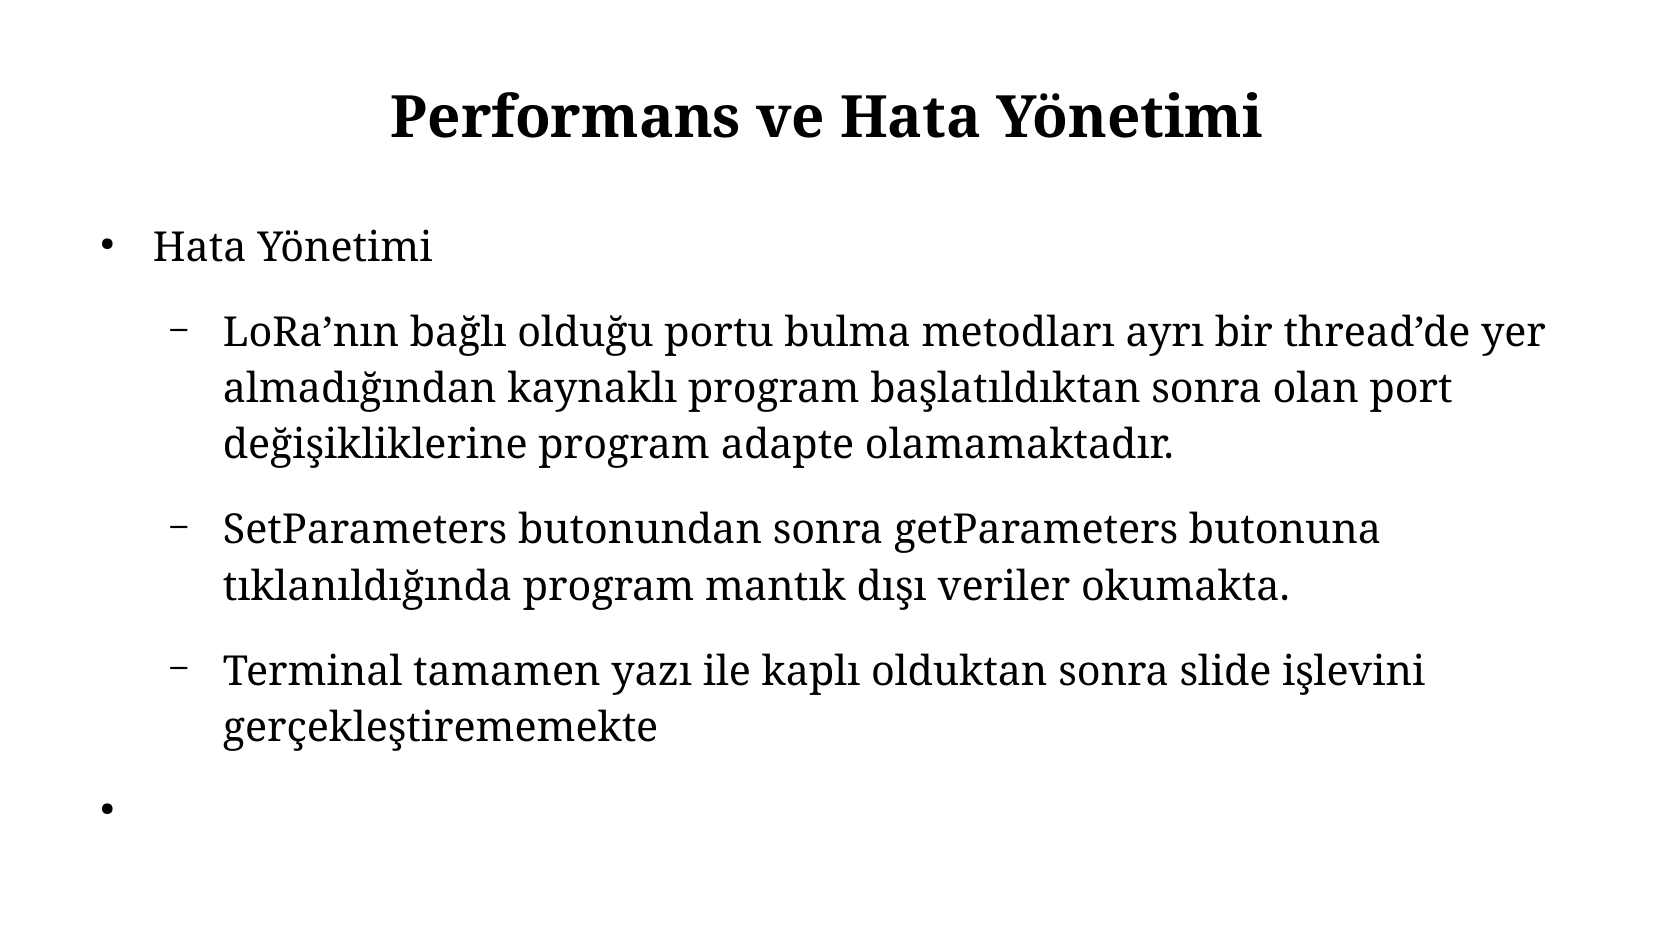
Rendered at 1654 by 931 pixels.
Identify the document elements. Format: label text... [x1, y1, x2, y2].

list Hata Yönetimi LoRa’nın bağlı olduğu portu bulma metodları ayrı bir thread’de yer almadığından kaynaklı program başlatıldıktan sonra olan port değişikliklerine program adapte olamamaktadır. SetParameters butonundan sonra getParameters butonuna tıklanıldığında program mantık dışı veriler okumakta. Terminal tamamen yazı ile kaplı olduktan sonra slide işlevini gerçekleştirememekte [82, 217, 1571, 758]
title Performans ve Hata Yönetimi [82, 37, 1571, 193]
